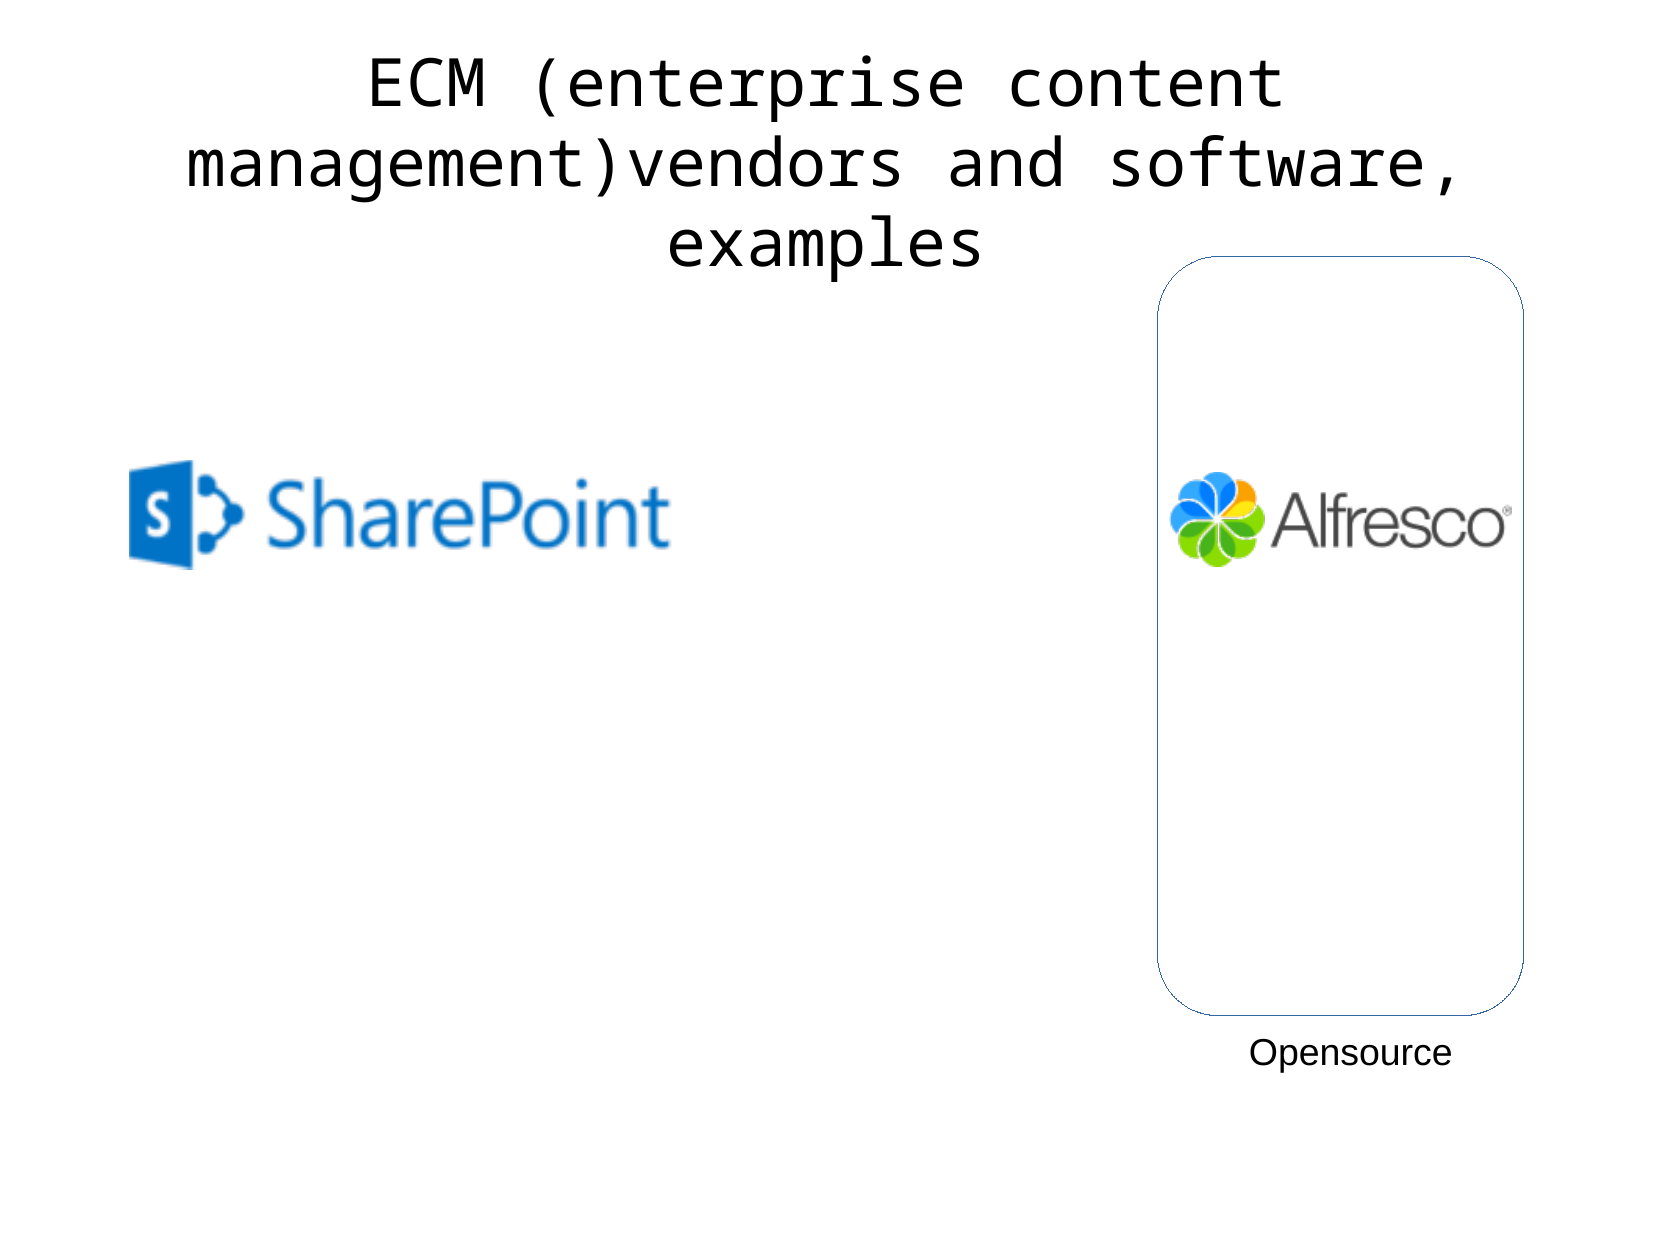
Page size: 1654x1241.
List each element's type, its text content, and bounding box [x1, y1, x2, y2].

picture [129, 460, 674, 570]
title ECM (enterprise content management)vendors and software, examples [82, 39, 1571, 267]
text_box Opensource [1234, 1023, 1471, 1081]
picture [1168, 472, 1512, 567]
